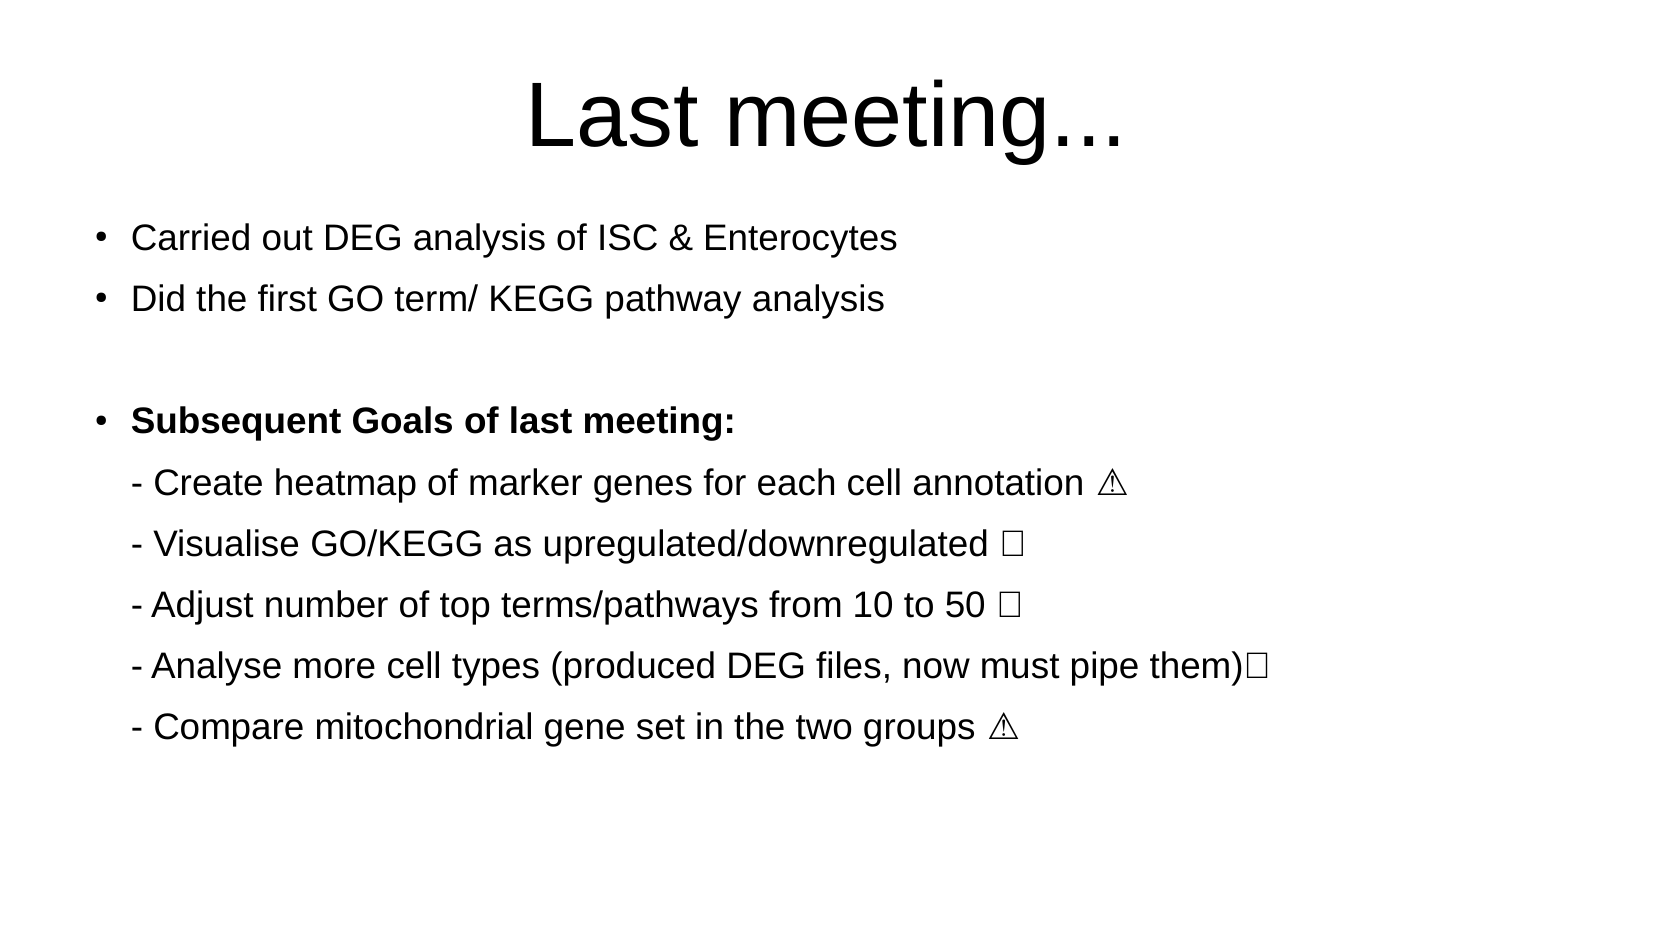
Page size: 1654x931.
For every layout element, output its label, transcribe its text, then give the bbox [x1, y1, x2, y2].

title Last meeting... [82, 37, 1571, 193]
list Carried out DEG analysis of ISC & Enterocytes Did the first GO term/ KEGG pathway analysis Subsequent Goals of last meeting: - Create heatmap of marker genes for each cell annotation ⚠️ - Visualise GO/KEGG as upregulated/downregulated ✅ - Adjust number of top terms/pathways from 10 to 50 ✅ - Analyse more cell types (produced DEG files, now must pipe them)✅ - Compare mitochondrial gene set in the two groups ⚠️ [82, 217, 1571, 758]
